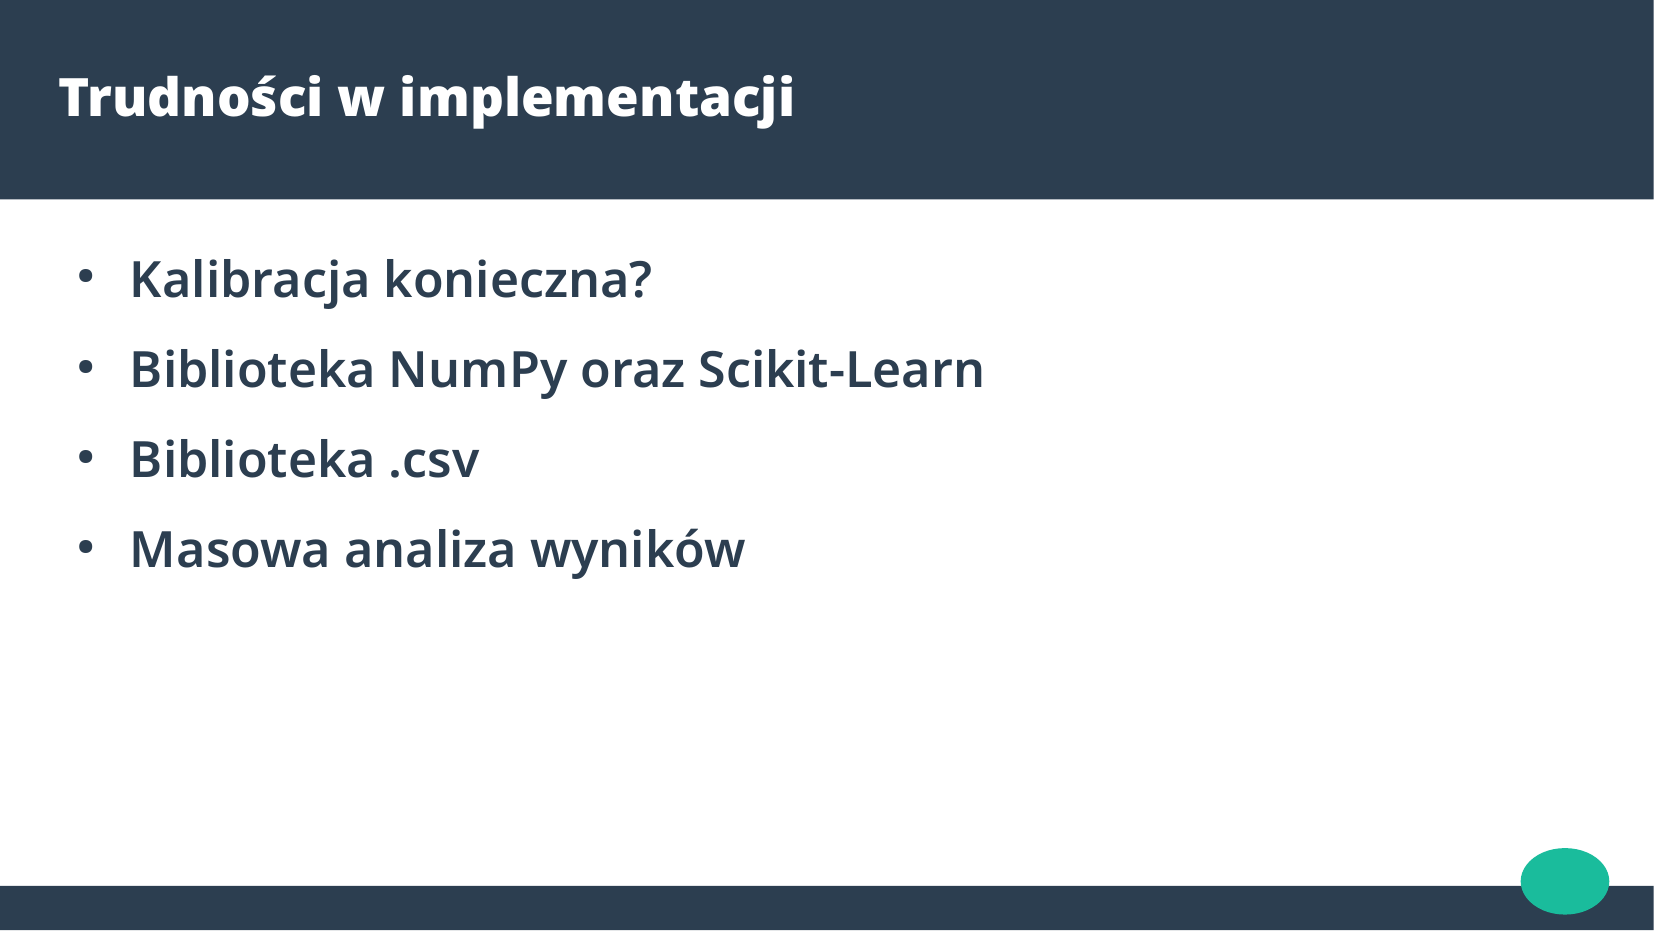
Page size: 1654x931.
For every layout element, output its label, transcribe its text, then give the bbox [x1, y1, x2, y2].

title Trudności w implementacji [59, 37, 1595, 156]
list Kalibracja konieczna? Biblioteka NumPy oraz Scikit-Learn Biblioteka .csv Masowa analiza wyników [59, 243, 1595, 864]
